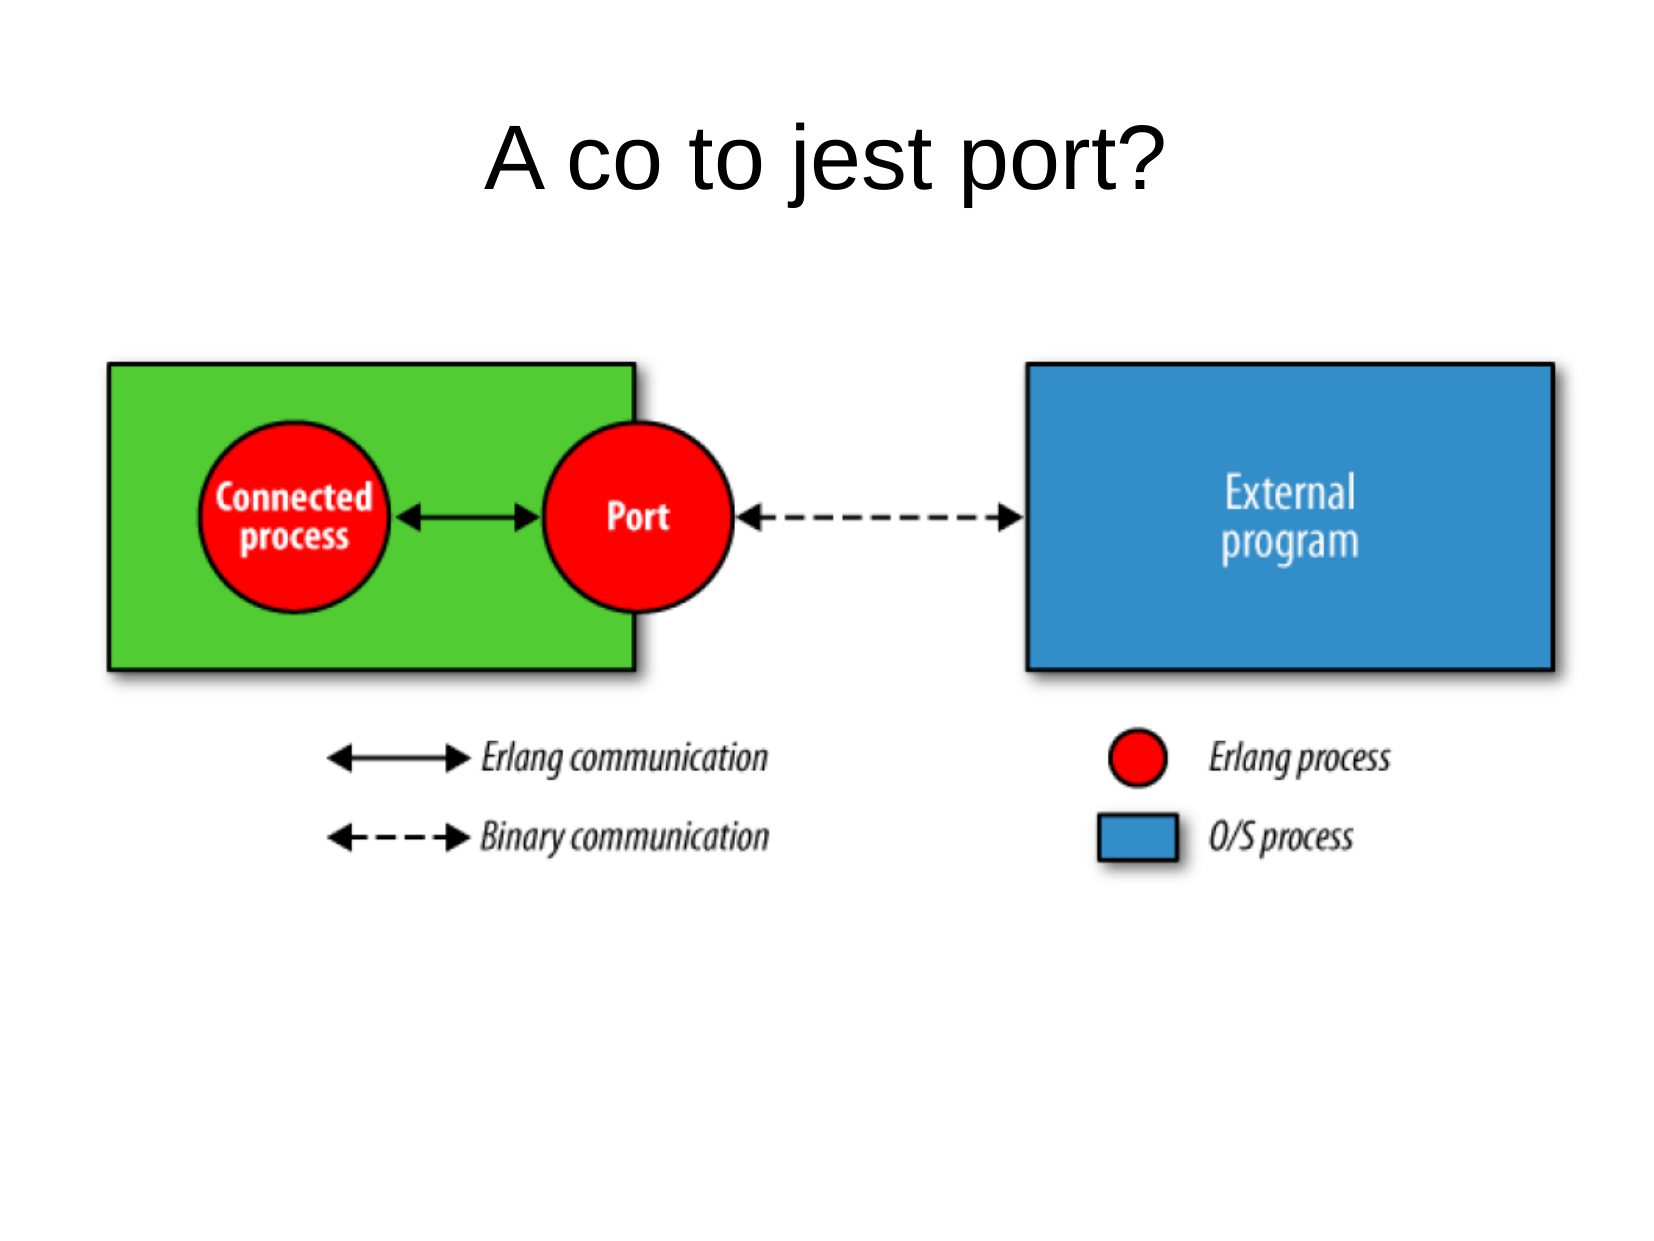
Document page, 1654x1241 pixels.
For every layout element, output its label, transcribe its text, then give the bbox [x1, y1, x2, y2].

title A co to jest port? [82, 49, 1571, 257]
picture [77, 348, 1582, 893]
